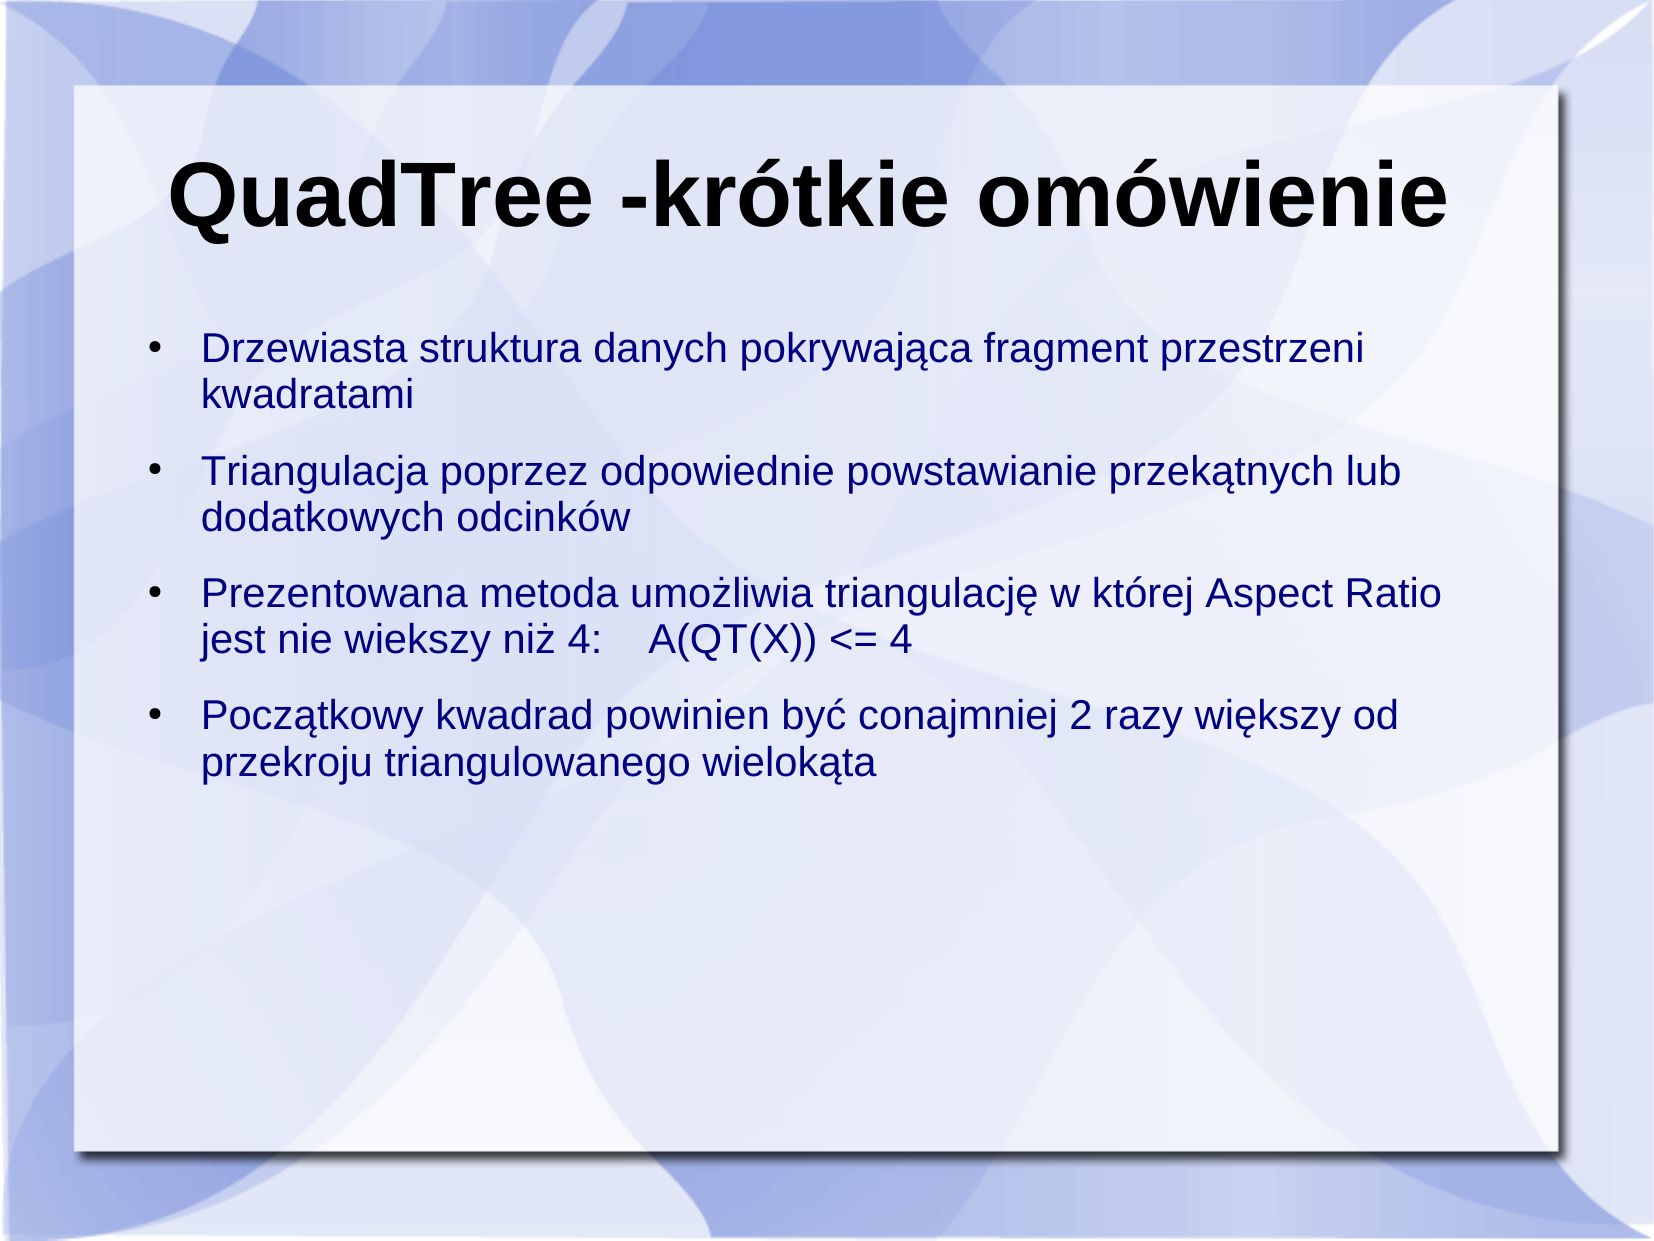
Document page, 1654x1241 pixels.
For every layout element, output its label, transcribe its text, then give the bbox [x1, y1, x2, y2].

list Drzewiasta struktura danych pokrywająca fragment przestrzeni kwadratami Triangulacja poprzez odpowiednie powstawianie przekątnych lub dodatkowych odcinków Prezentowana metoda umożliwia triangulację w której Aspect Ratio jest nie wiekszy niż 4: A(QT(X)) <= 4 Początkowy kwadrad powinien być conajmniej 2 razy większy od przekroju triangulowanego wielokąta [129, 324, 1489, 975]
picture [0, 0, 1654, 1241]
title QuadTree -krótkie omówienie [82, 90, 1536, 298]
